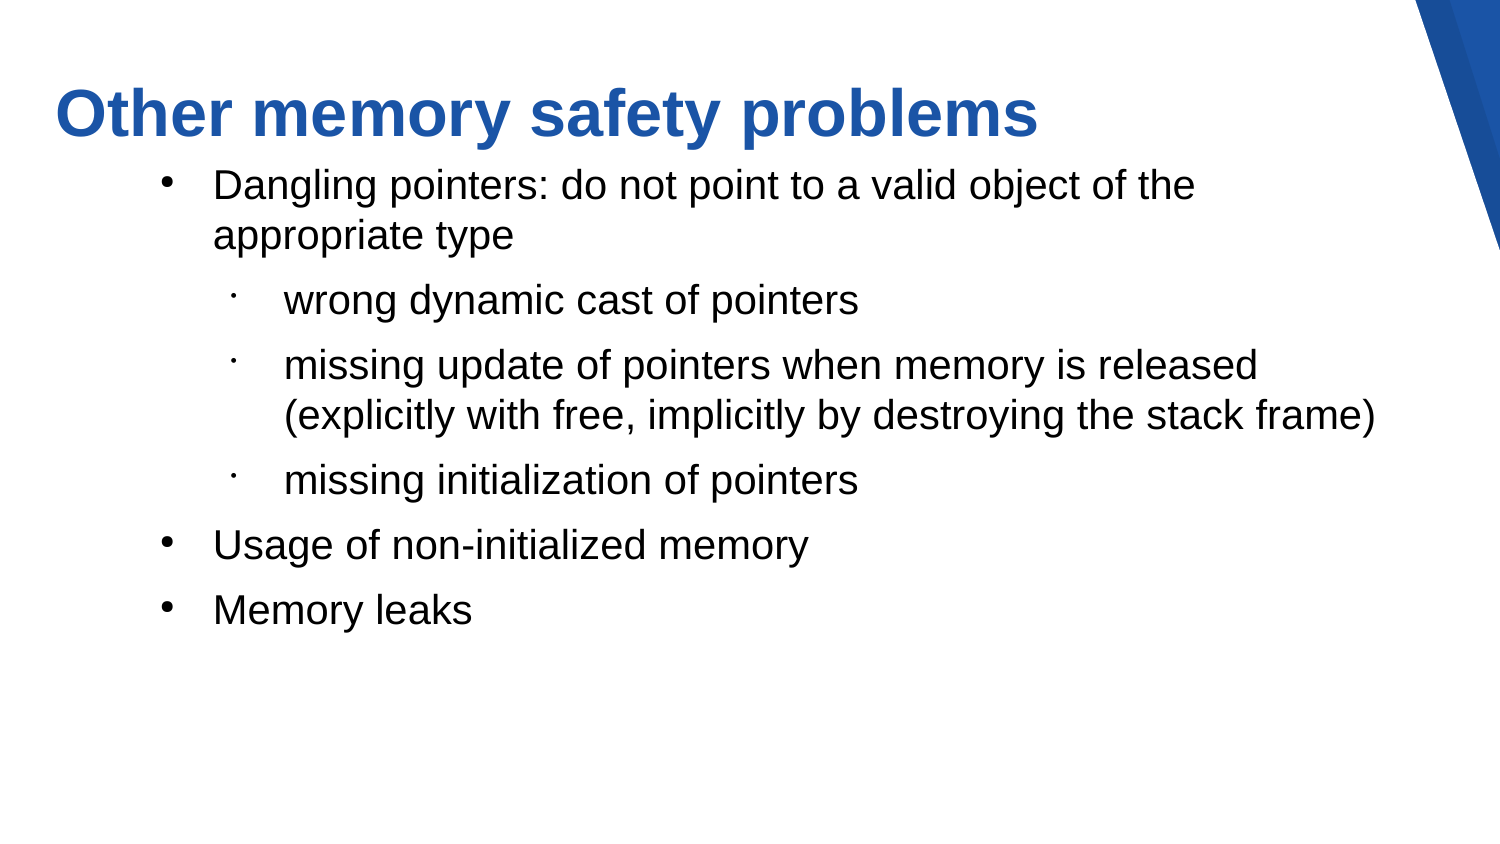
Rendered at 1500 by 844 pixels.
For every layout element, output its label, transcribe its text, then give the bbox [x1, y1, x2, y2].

list Dangling pointers: do not point to a valid object of the appropriate type wrong dynamic cast of pointers missing update of pointers when memory is released (explicitly with free, implicitly by destroying the stack frame) missing initialization of pointers Usage of non-initialized memory Memory leaks [127, 142, 1411, 643]
title Other memory safety problems [40, 97, 1306, 166]
